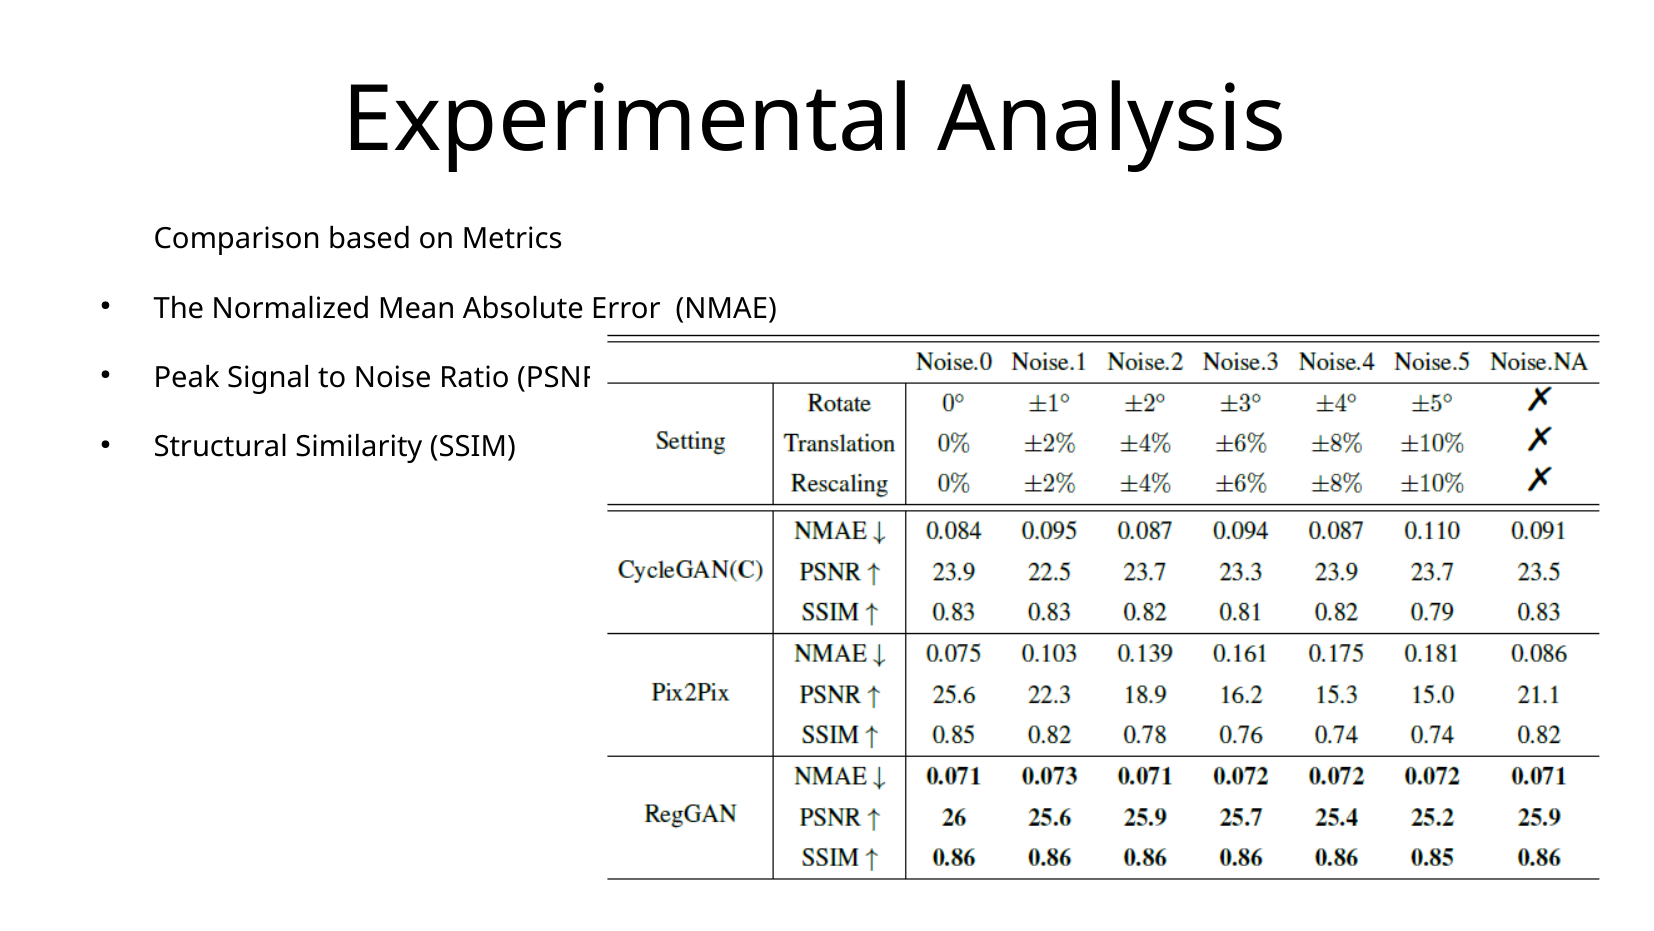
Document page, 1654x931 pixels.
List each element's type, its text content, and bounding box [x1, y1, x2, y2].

list Comparison based on Metrics The Normalized Mean Absolute Error (NMAE) Peak Signal to Noise Ratio (PSNR) Structural Similarity (SSIM) [82, 217, 1571, 758]
title Experimental Analysis [82, 37, 1571, 193]
picture [590, 325, 1622, 886]
